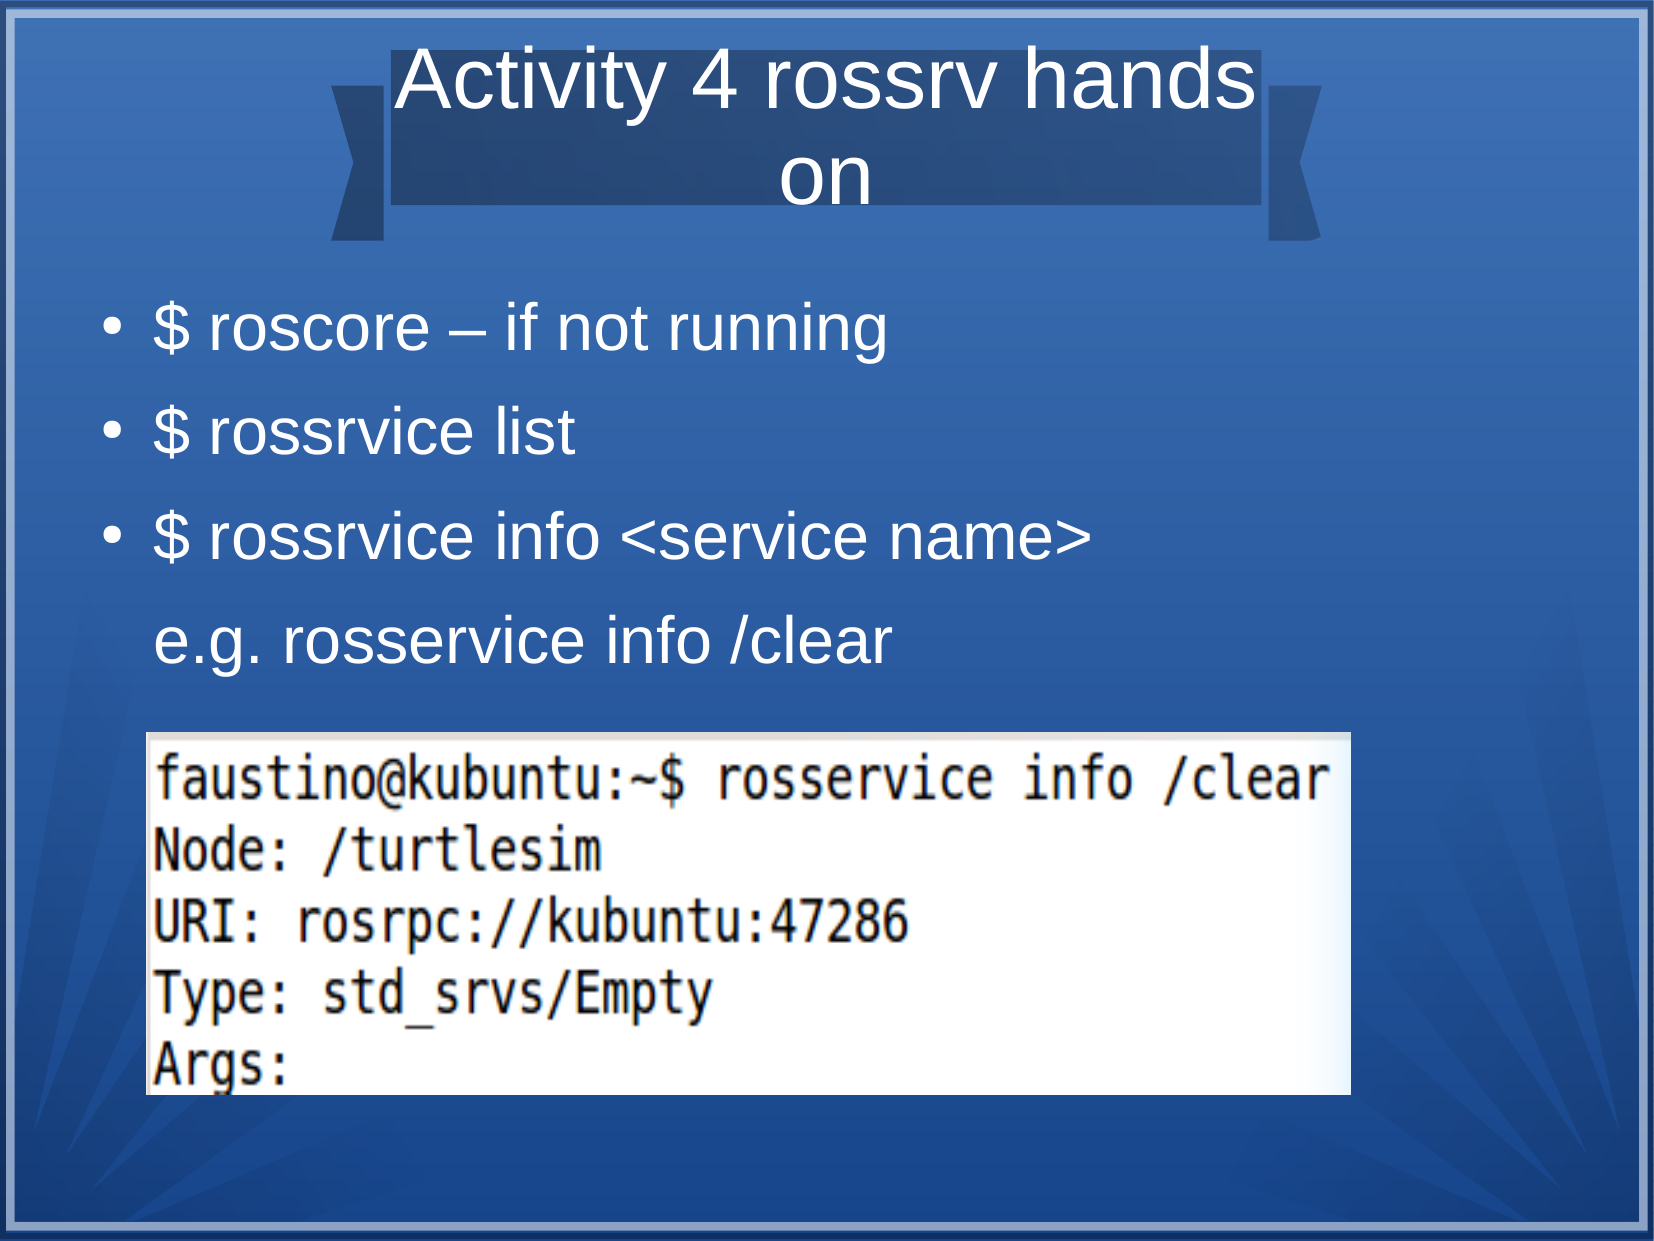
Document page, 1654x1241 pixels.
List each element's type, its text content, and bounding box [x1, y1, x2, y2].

picture [146, 732, 1351, 1096]
list $ roscore – if not running $ rossrvice list $ rossrvice info <service name> e.g. rosservice info /clear [82, 290, 1538, 1010]
title Activity 4 rossrv hands on [389, 30, 1264, 224]
